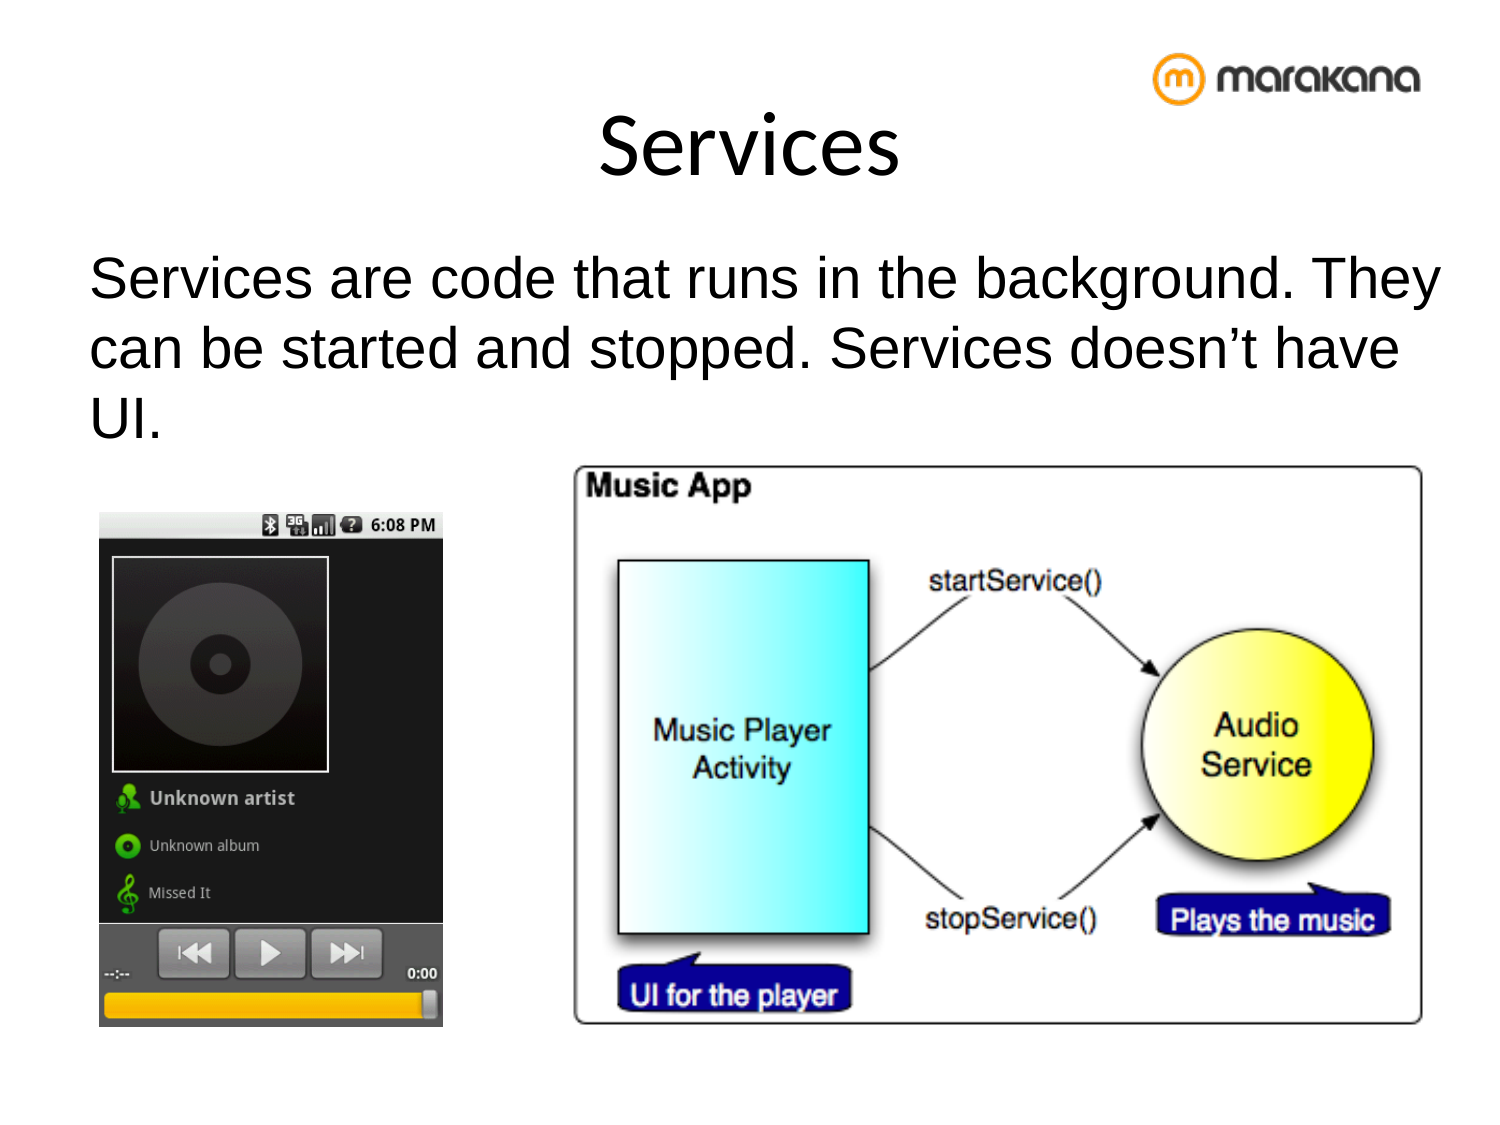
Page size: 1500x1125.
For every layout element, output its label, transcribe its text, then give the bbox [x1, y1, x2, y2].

picture [99, 512, 443, 1027]
title Services [75, 45, 1425, 232]
picture [570, 462, 1425, 1027]
text_box Services are code that runs in the background. They can be started and stopped. Services doesn’t have UI. [75, 232, 1475, 458]
